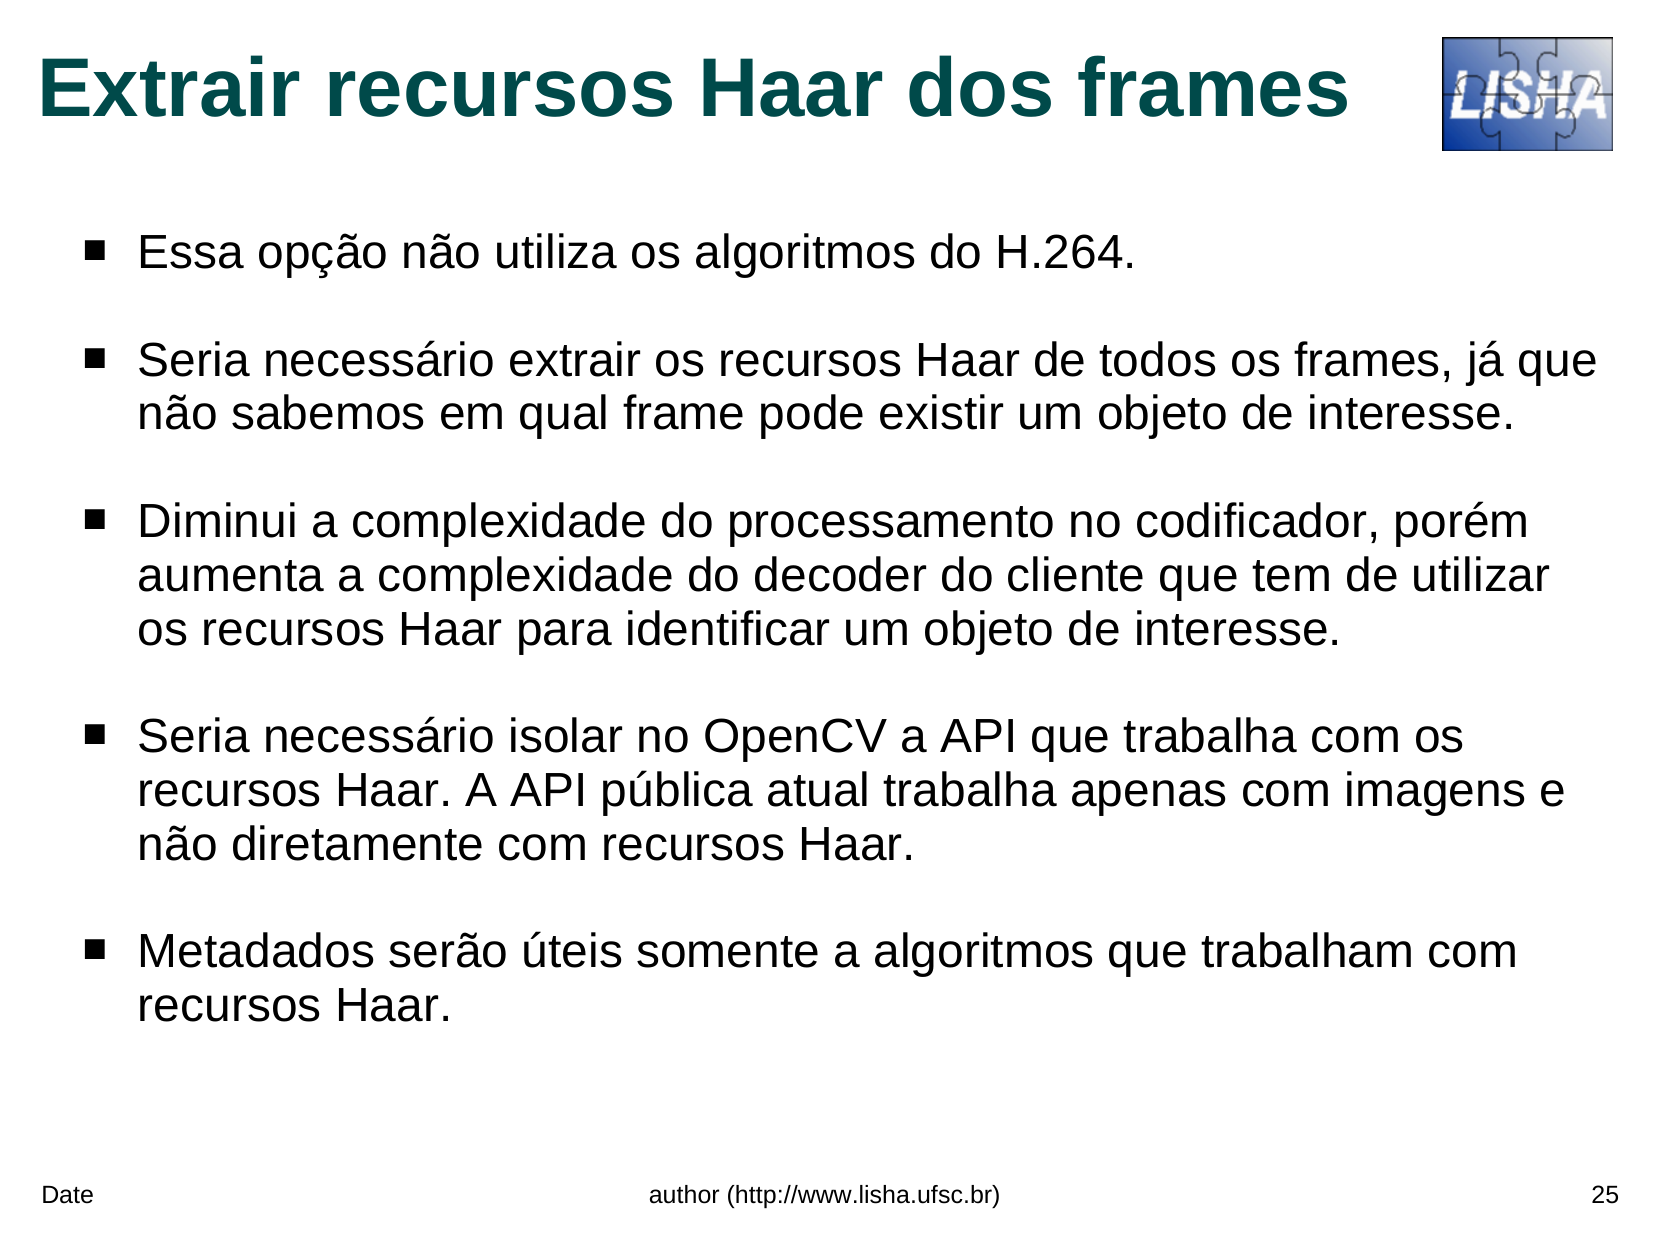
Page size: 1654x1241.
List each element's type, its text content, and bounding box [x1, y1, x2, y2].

picture [1442, 37, 1613, 151]
title Extrair recursos Haar dos frames [37, 37, 1426, 151]
list Essa opção não utiliza os algoritmos do H.264. Seria necessário extrair os recursos Haar de todos os frames, já que não sabemos em qual frame pode existir um objeto de interesse. Diminui a complexidade do processamento no codificador, porém aumenta a complexidade do decoder do cliente que tem de utilizar os recursos Haar para identificar um objeto de interesse. Seria necessário isolar no OpenCV a API que trabalha com os recursos Haar. A API pública atual trabalha apenas com imagens e não diretamente com recursos Haar. Metadados serão úteis somente a algoritmos que trabalham com recursos Haar. [37, 225, 1613, 1178]
